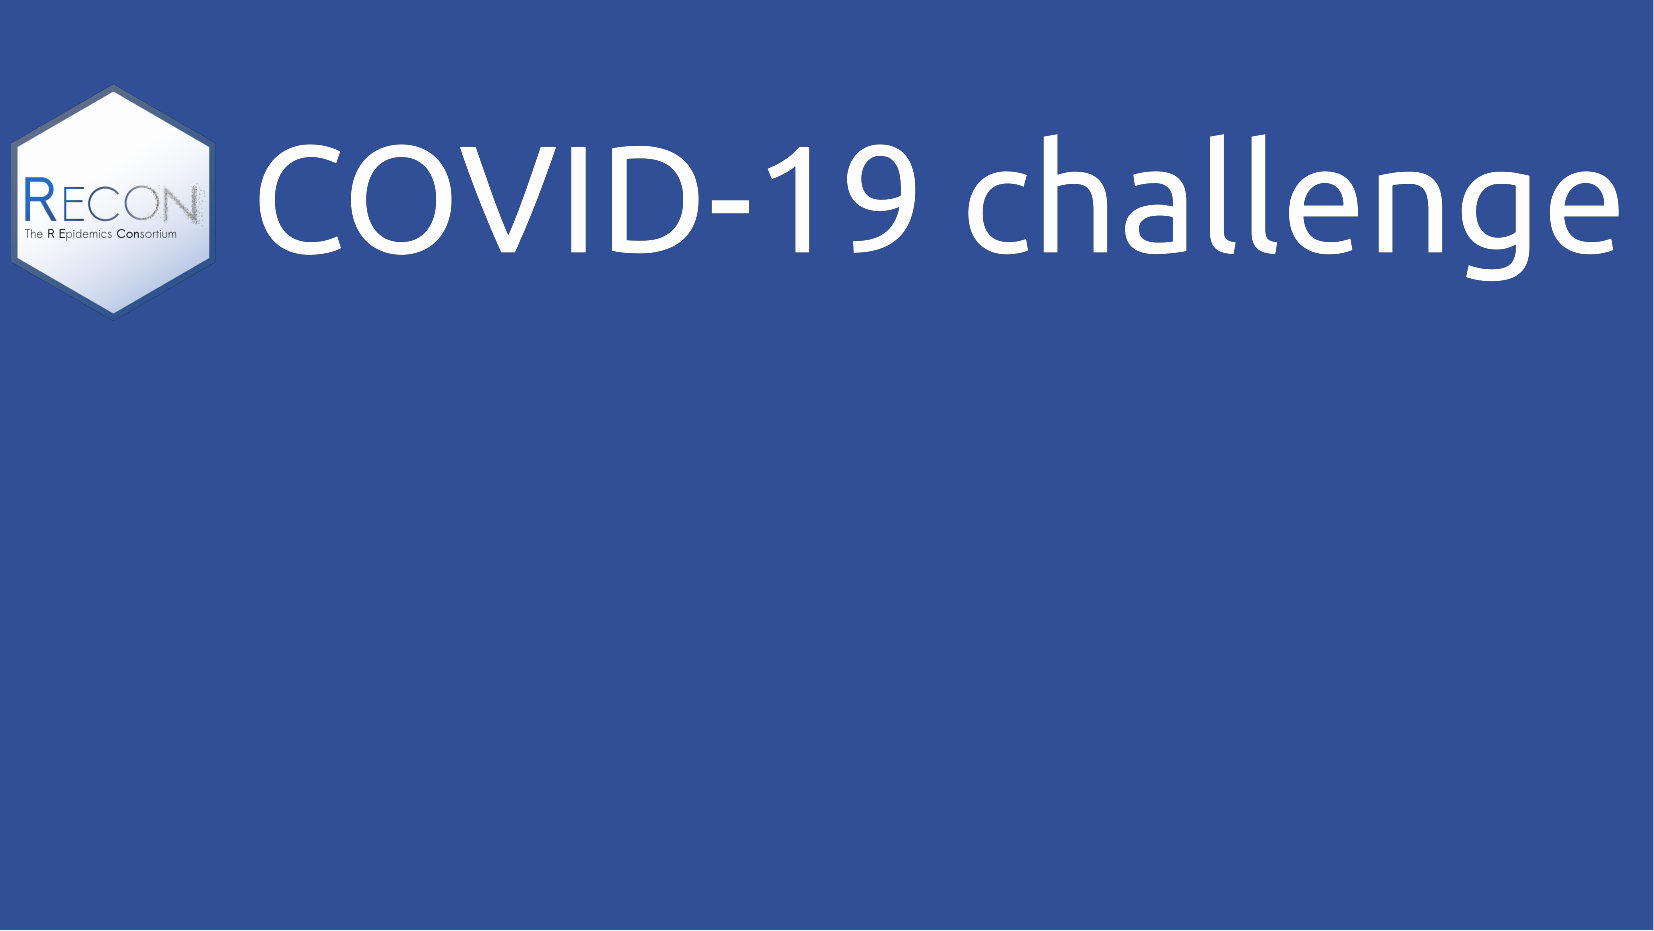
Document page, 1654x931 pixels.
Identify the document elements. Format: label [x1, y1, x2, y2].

picture [11, 84, 1622, 321]
